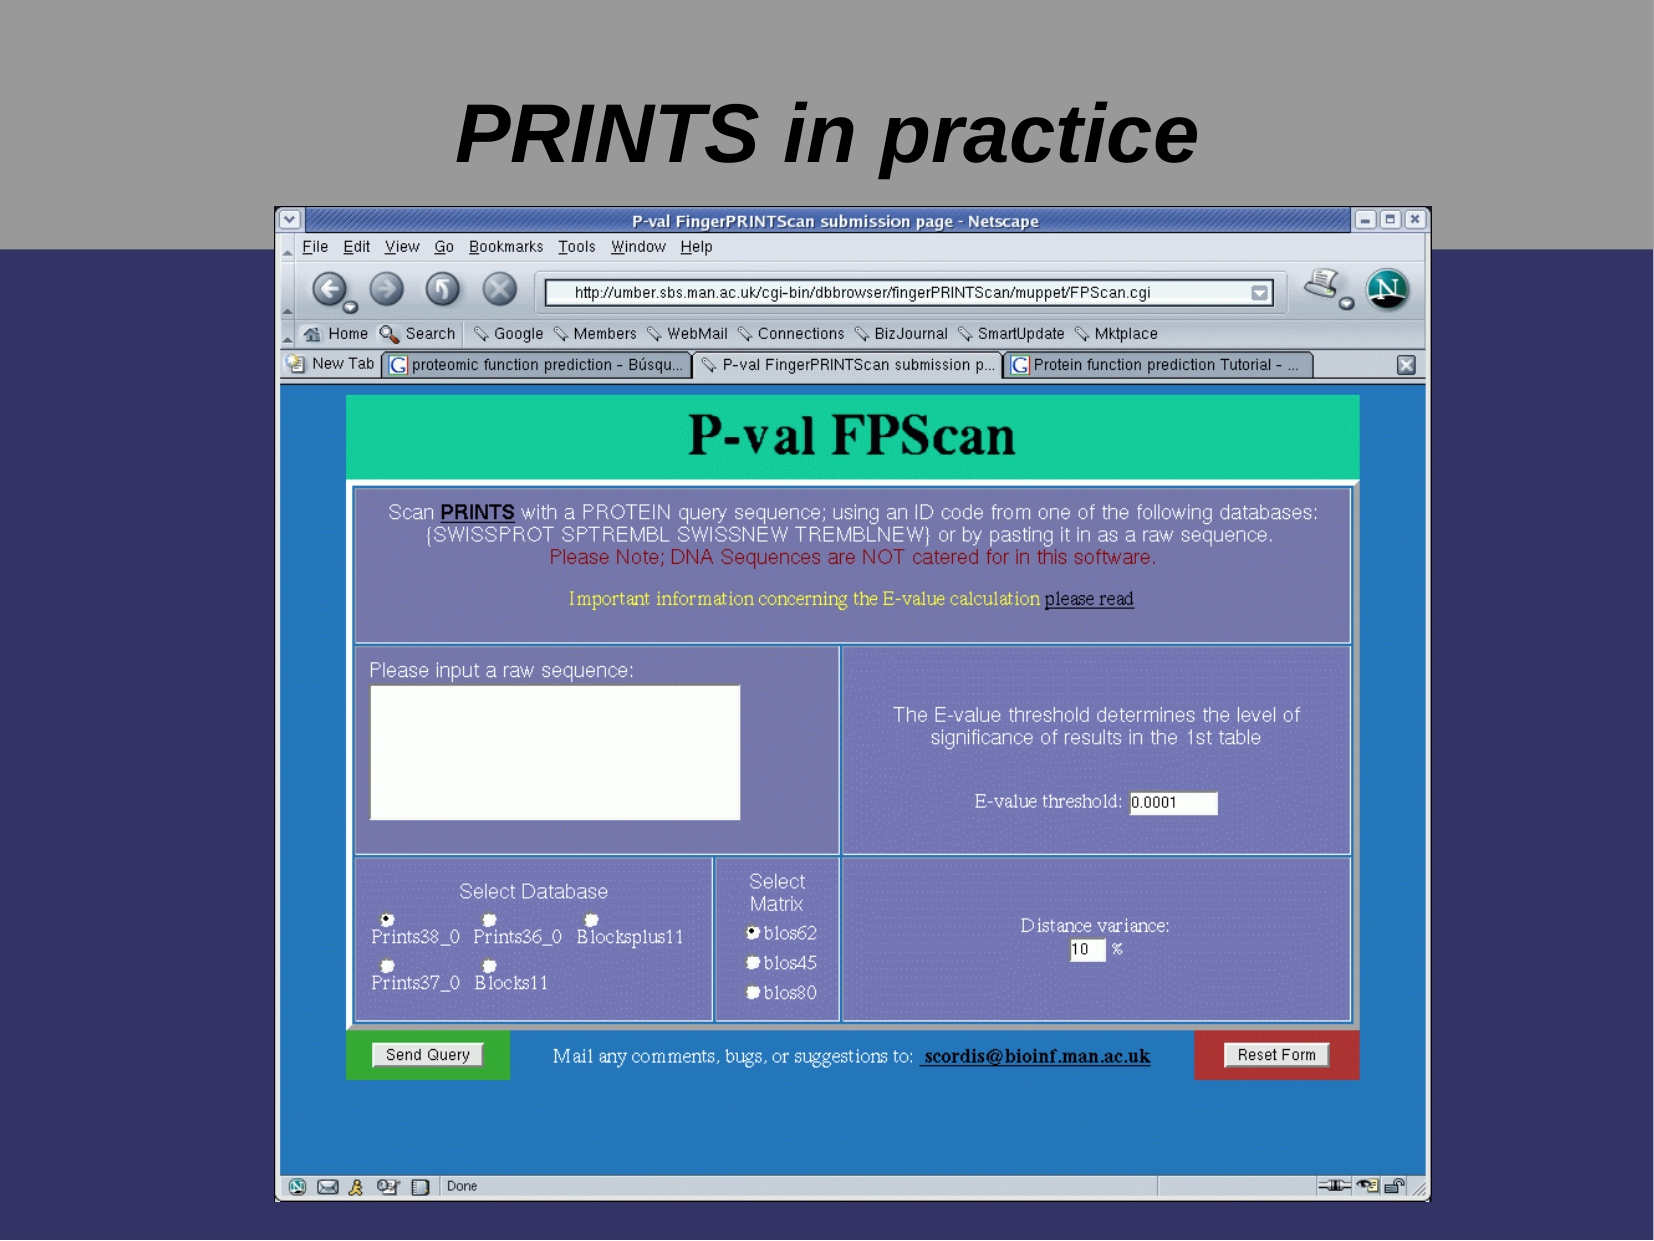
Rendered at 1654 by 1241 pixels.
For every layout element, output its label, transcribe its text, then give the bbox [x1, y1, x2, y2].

title PRINTS in practice [121, 19, 1534, 227]
picture [274, 206, 1432, 1202]
